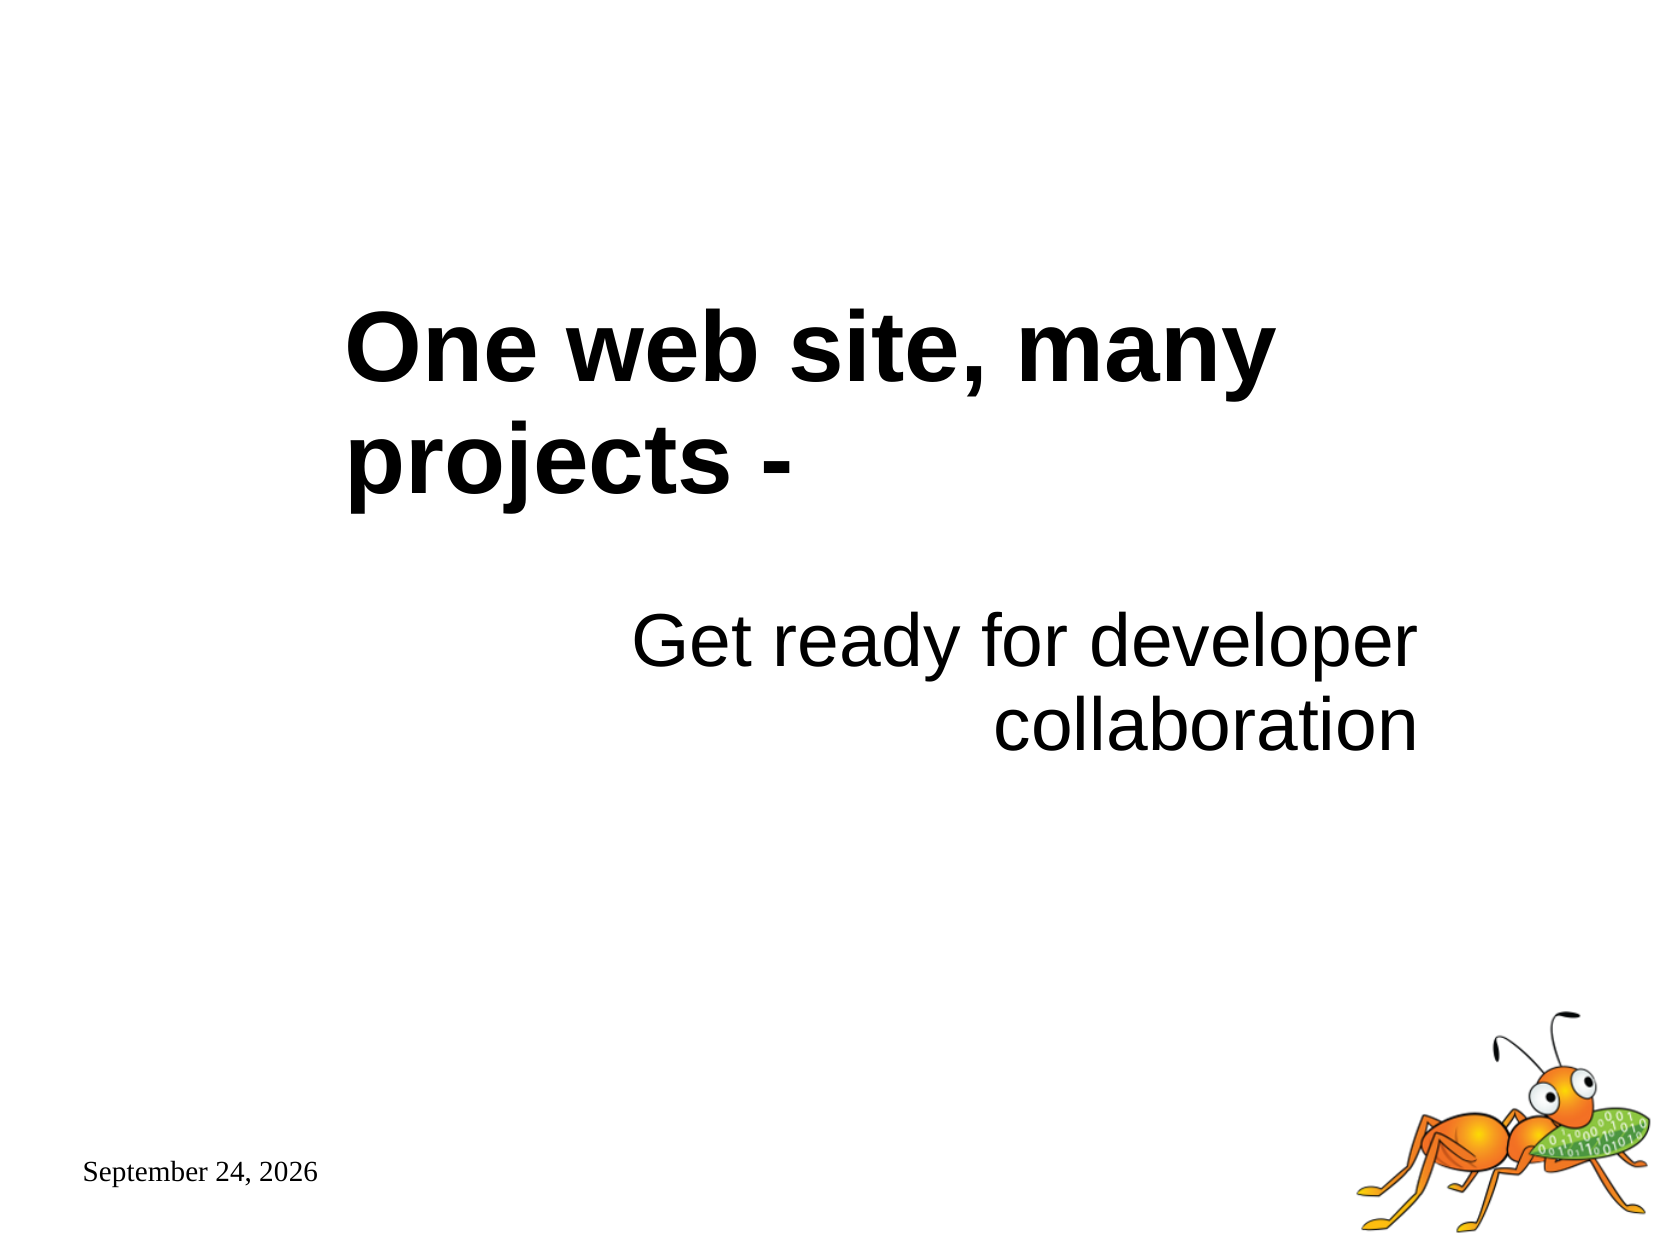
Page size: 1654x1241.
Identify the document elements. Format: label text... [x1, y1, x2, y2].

text_box One web site, many projects - Get ready for developer collaboration [330, 284, 1435, 775]
picture [1353, 1009, 1654, 1235]
